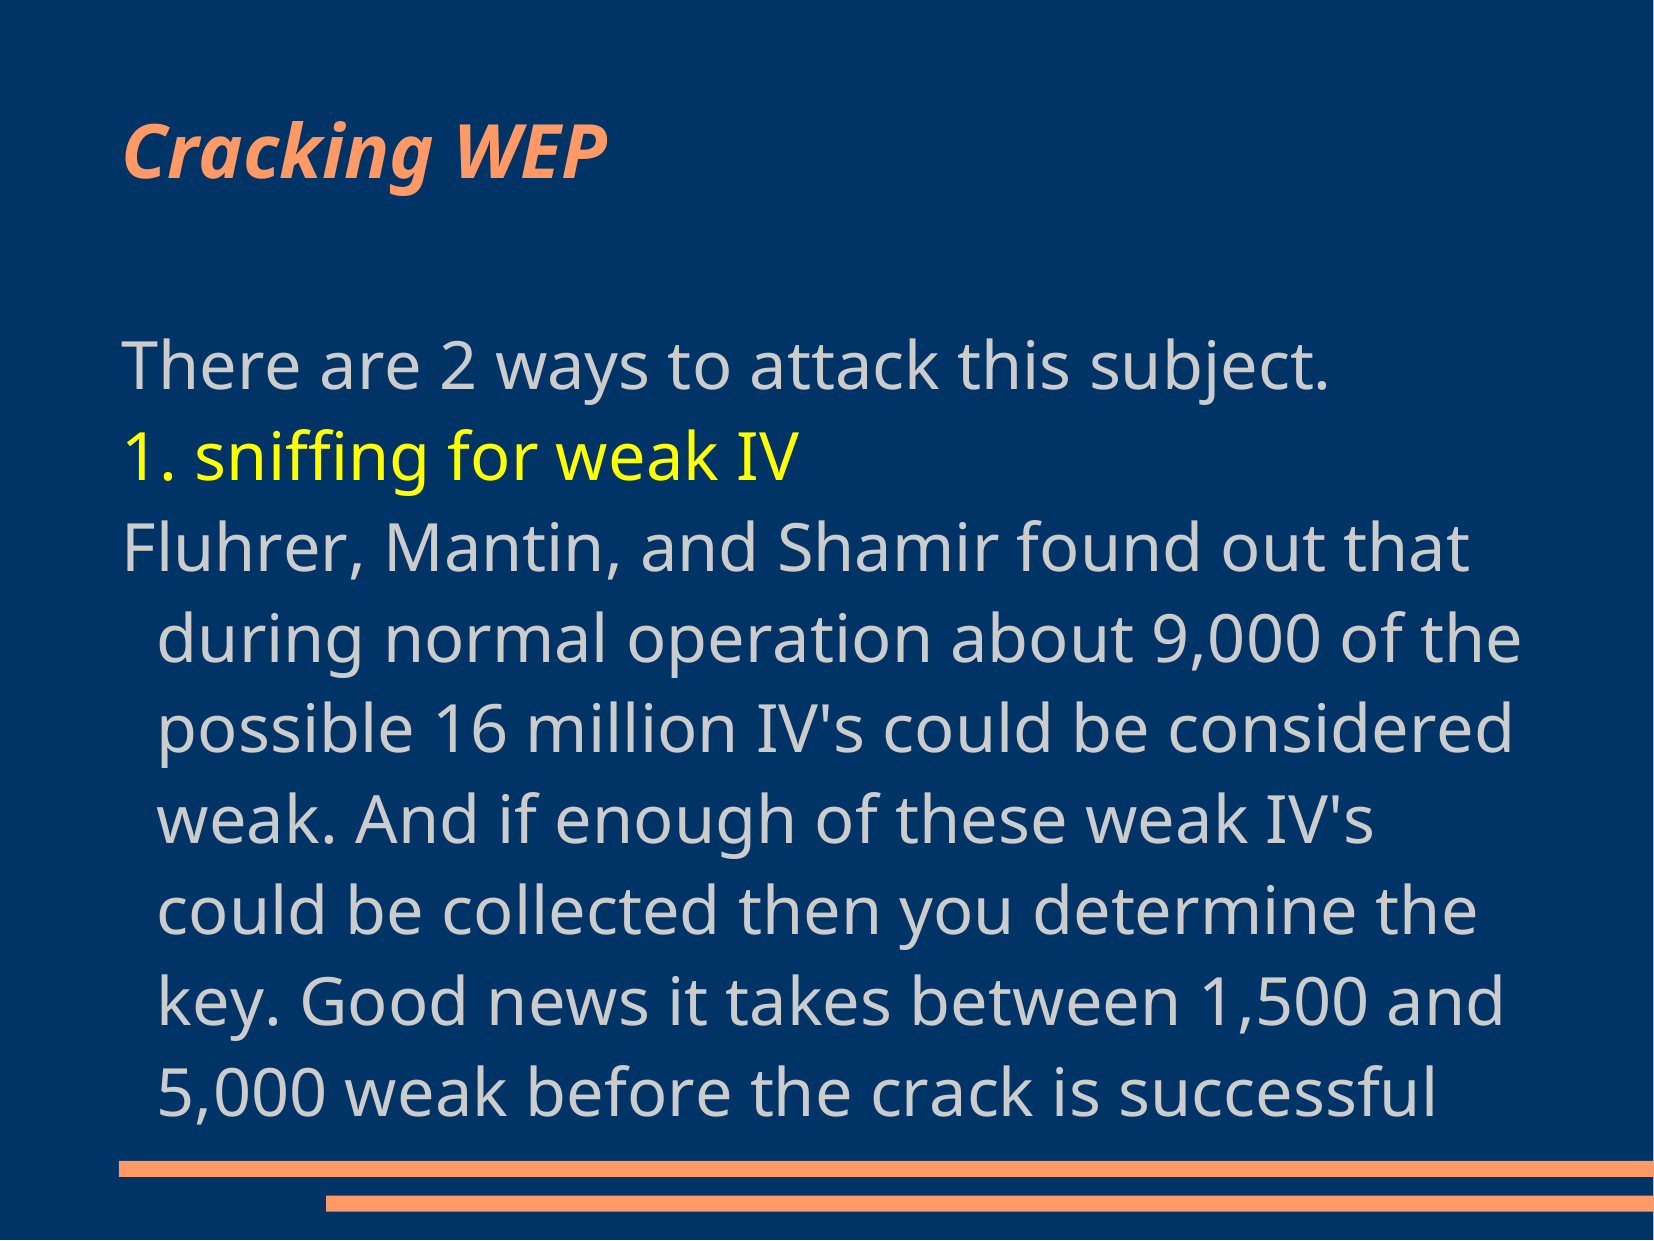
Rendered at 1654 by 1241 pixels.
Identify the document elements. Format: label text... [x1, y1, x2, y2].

title Cracking WEP [121, 46, 1534, 254]
subtitle There are 2 ways to attack this subject. 1. sniffing for weak IV Fluhrer, Mantin, and Shamir found out that during normal operation about 9,000 of the possible 16 million IV's could be considered weak. And if enough of these weak IV's could be collected then you determine the key. Good news it takes between 1,500 and 5,000 weak before the crack is successful [121, 322, 1561, 1133]
